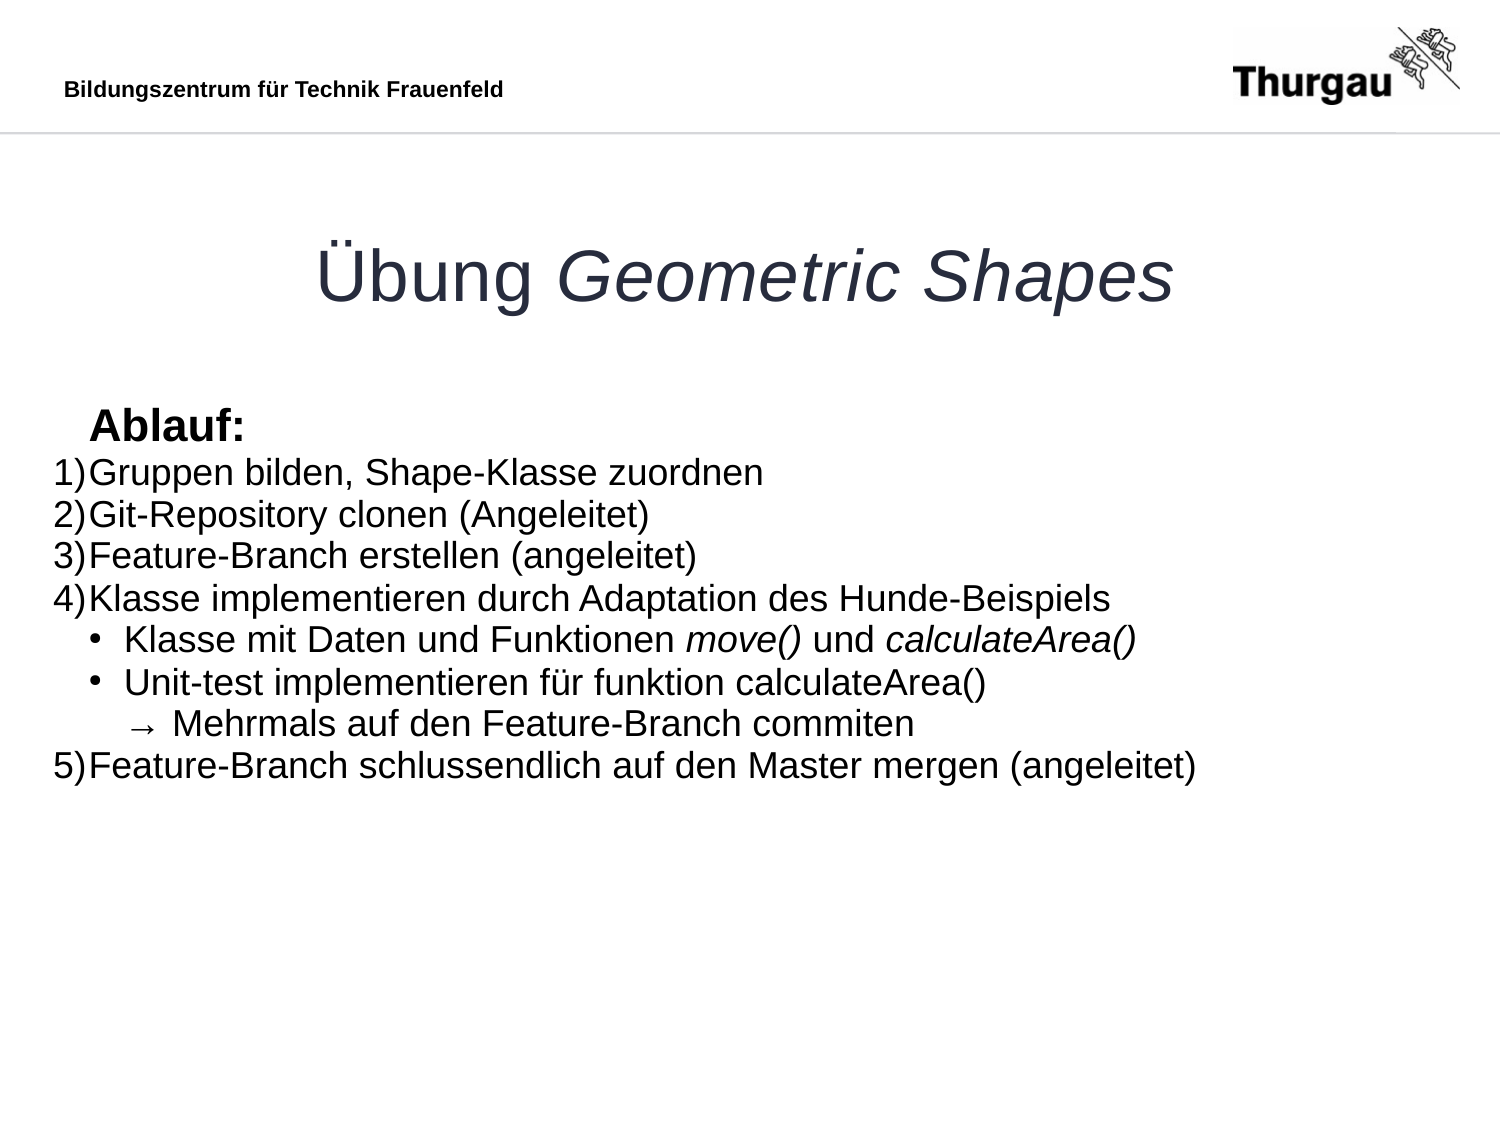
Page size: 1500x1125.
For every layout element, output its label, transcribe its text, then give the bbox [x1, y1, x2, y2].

text_box Übung Geometric Shapes [56, 239, 1435, 323]
text_box Ablauf: Gruppen bilden, Shape-Klasse zuordnen Git-Repository clonen (Angeleitet) Feature-Branch erstellen (angeleitet) Klasse implementieren durch Adaptation des Hunde-Beispiels Klasse mit Daten und Funktionen move() und calculateArea() Unit-test implementieren für funktion calculateArea() → Mehrmals auf den Feature-Branch commiten Feature-Branch schlussendlich auf den Master mergen (angeleitet) [38, 392, 1385, 795]
picture [1233, 27, 1460, 105]
text_box Bildungszentrum für Technik Frauenfeld [48, 65, 667, 115]
